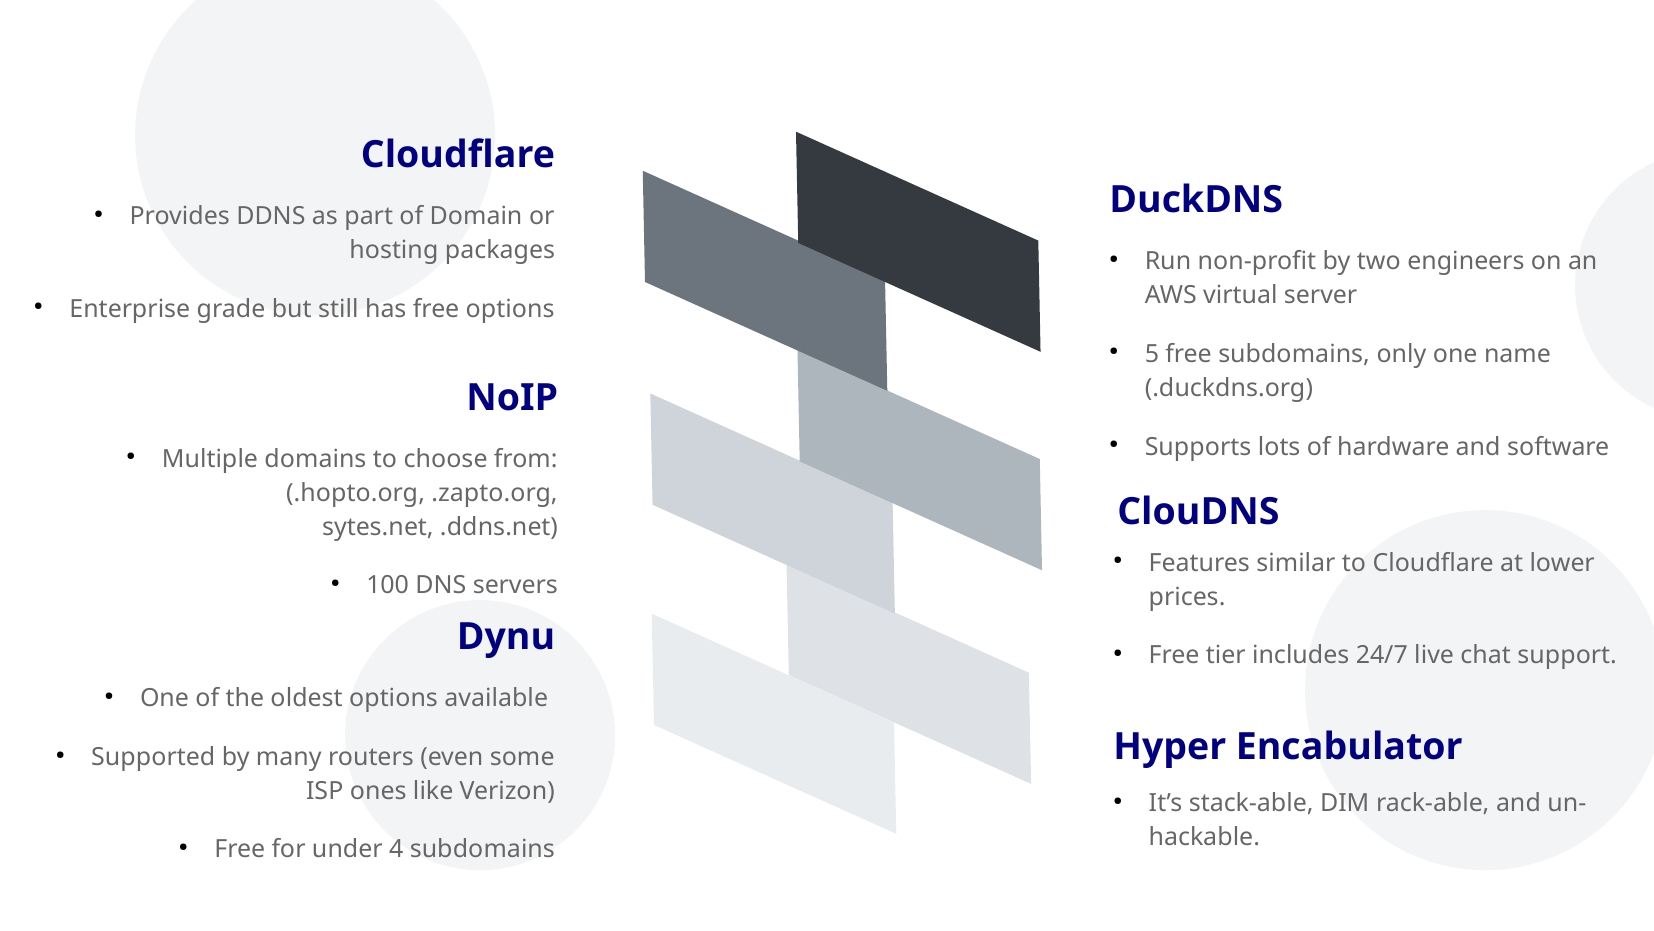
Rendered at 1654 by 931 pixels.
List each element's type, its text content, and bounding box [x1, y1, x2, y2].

text_box Hyper Encabulator [1098, 713, 1505, 783]
text_box Provides DDNS as part of Domain or hosting packages Enterprise grade but still has free options [15, 190, 571, 366]
text_box DuckDNS [1094, 165, 1425, 231]
text_box One of the oldest options available Supported by many routers (even some ISP ones like Verizon) Free for under 4 subdomains [15, 672, 571, 882]
text_box Cloudflare [240, 120, 571, 186]
text_box Multiple domains to choose from: (.hopto.org, .zapto.org, sytes.net, .ddns.net) 100 DNS servers [18, 432, 574, 609]
text_box Features similar to Cloudflare at lower prices. Free tier includes 24/7 live chat support. [1098, 536, 1654, 713]
text_box NoIP [187, 362, 574, 433]
text_box It’s stack-able, DIM rack-able, and un-hackable. [1098, 777, 1654, 901]
text_box Dynu [240, 602, 571, 668]
text_box Run non-profit by two engineers on an AWS virtual server 5 free subdomains, only one name (.duckdns.org) Supports lots of hardware and software [1094, 235, 1650, 470]
text_box ClouDNS [1102, 477, 1584, 545]
